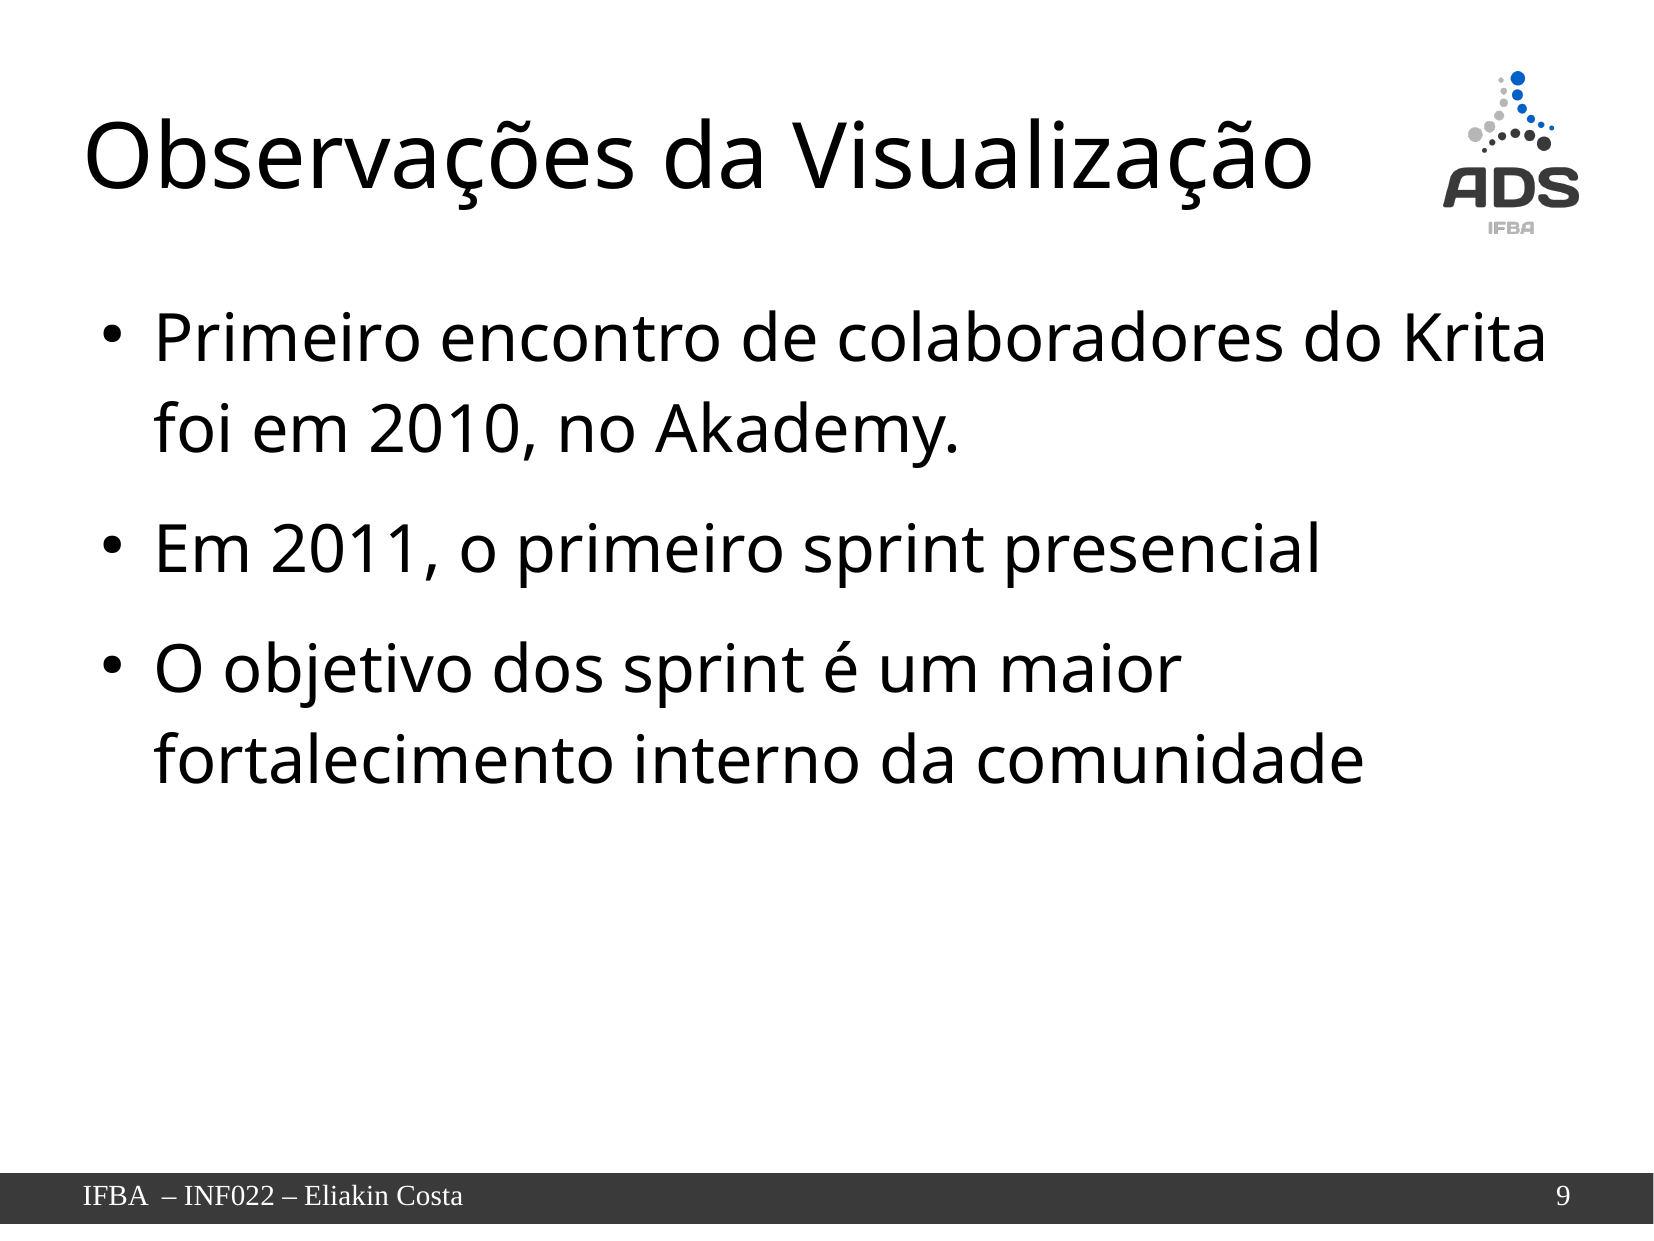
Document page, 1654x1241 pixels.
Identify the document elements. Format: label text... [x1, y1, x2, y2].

list Primeiro encontro de colaboradores do Krita foi em 2010, no Akademy. Em 2011, o primeiro sprint presencial O objetivo dos sprint é um maior fortalecimento interno da comunidade [82, 290, 1571, 1156]
picture [1443, 71, 1579, 234]
title Observações da Visualização [82, 49, 1426, 257]
